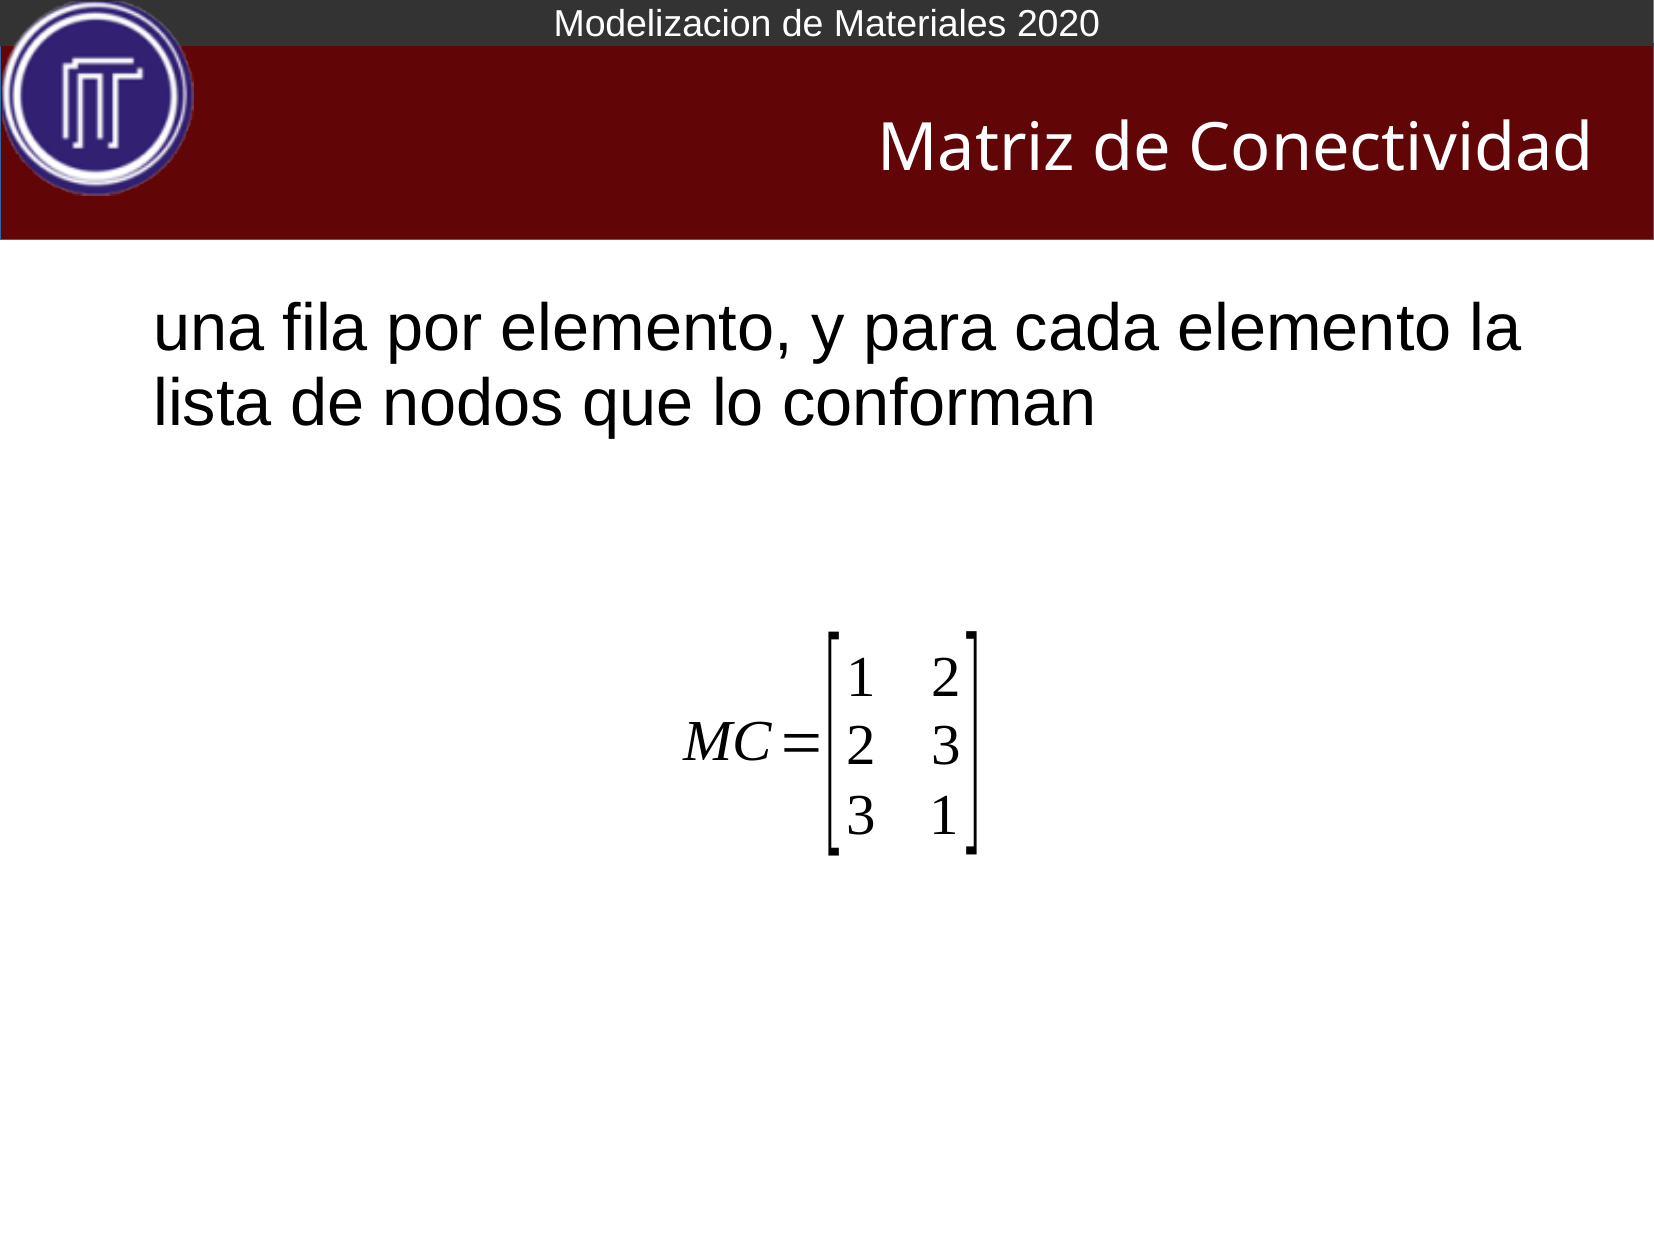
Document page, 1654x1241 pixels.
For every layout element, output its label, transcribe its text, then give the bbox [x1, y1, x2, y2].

title Matriz de Conectividad [41, 70, 1654, 218]
list una fila por elemento, y para cada elemento la lista de nodos que lo conforman [82, 290, 1571, 472]
chart [673, 628, 988, 859]
picture [0, 0, 194, 196]
